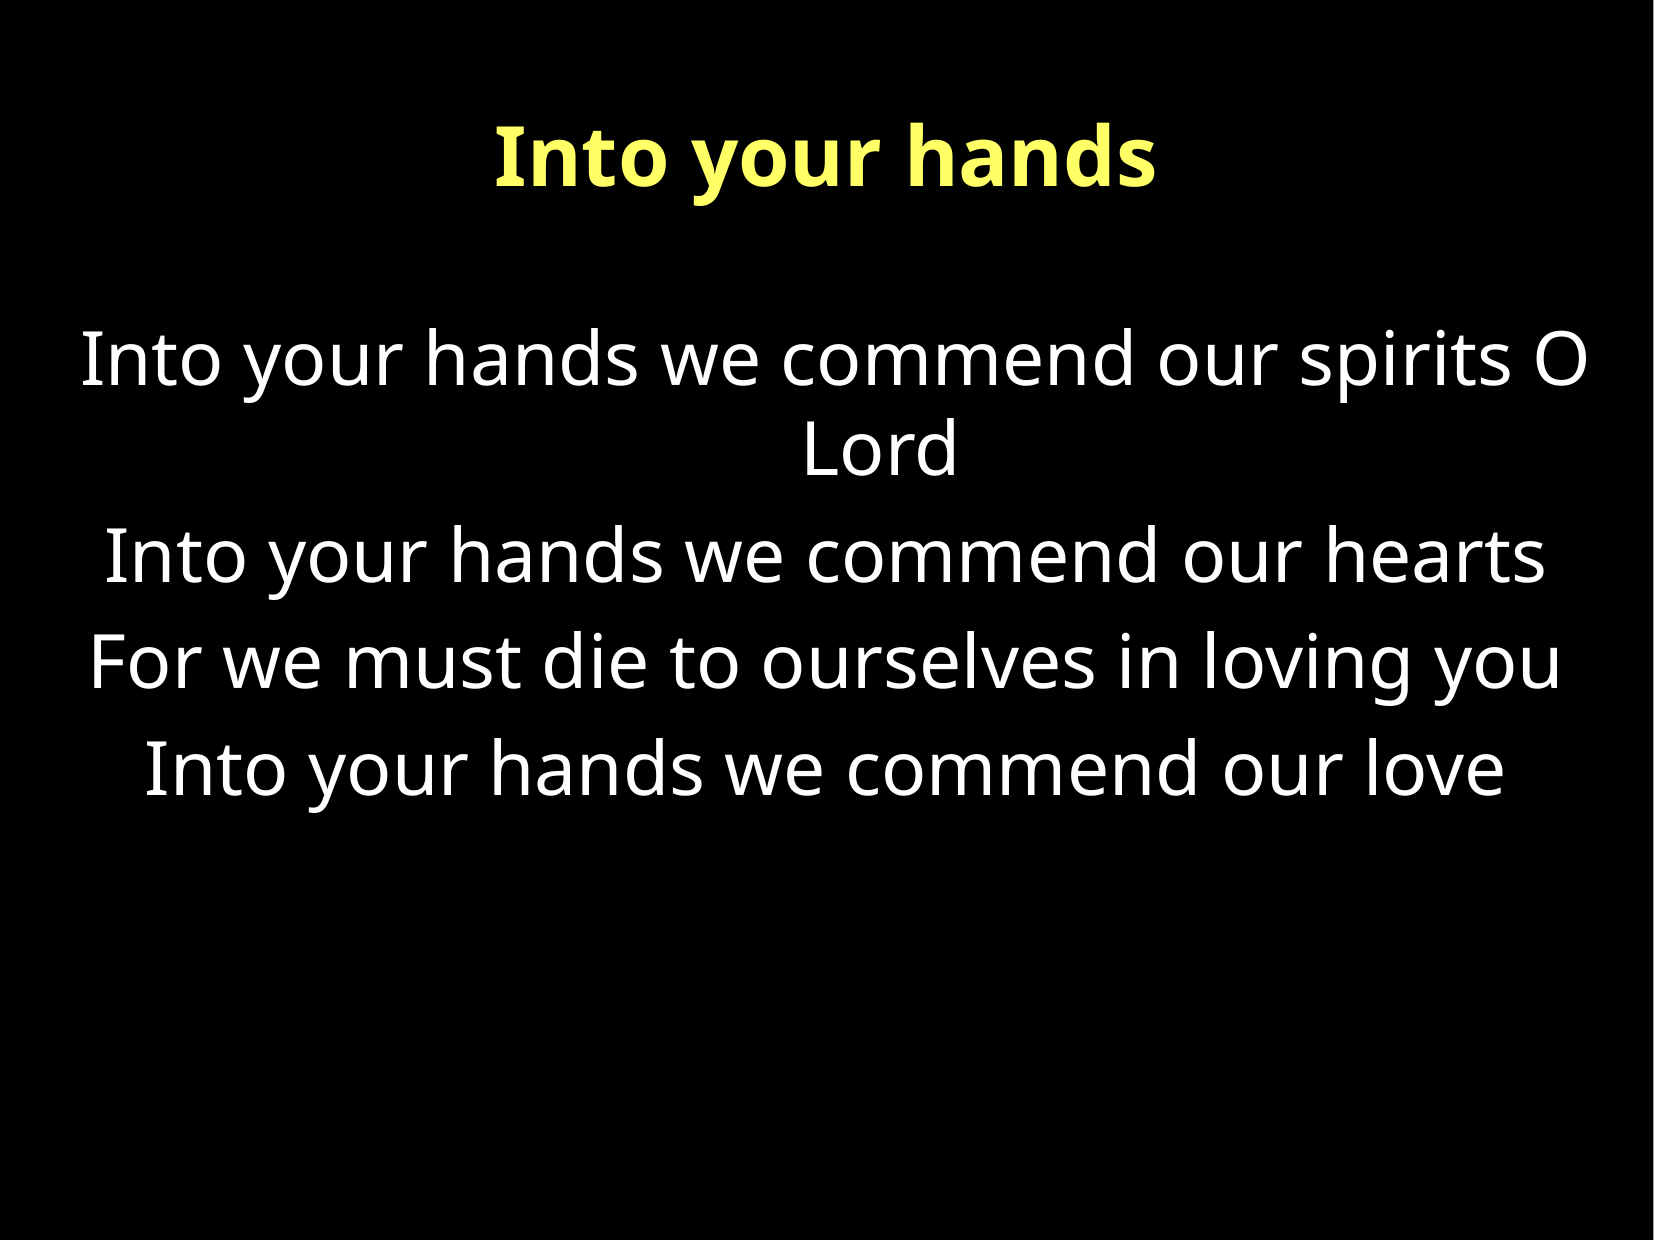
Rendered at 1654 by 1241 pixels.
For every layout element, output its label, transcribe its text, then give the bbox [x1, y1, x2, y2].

text_box Into your hands [82, 49, 1571, 257]
text_box Into your hands we commend our spirits O Lord Into your hands we commend our hearts For we must die to ourselves in loving you Into your hands we commend our love [0, 303, 1654, 1122]
